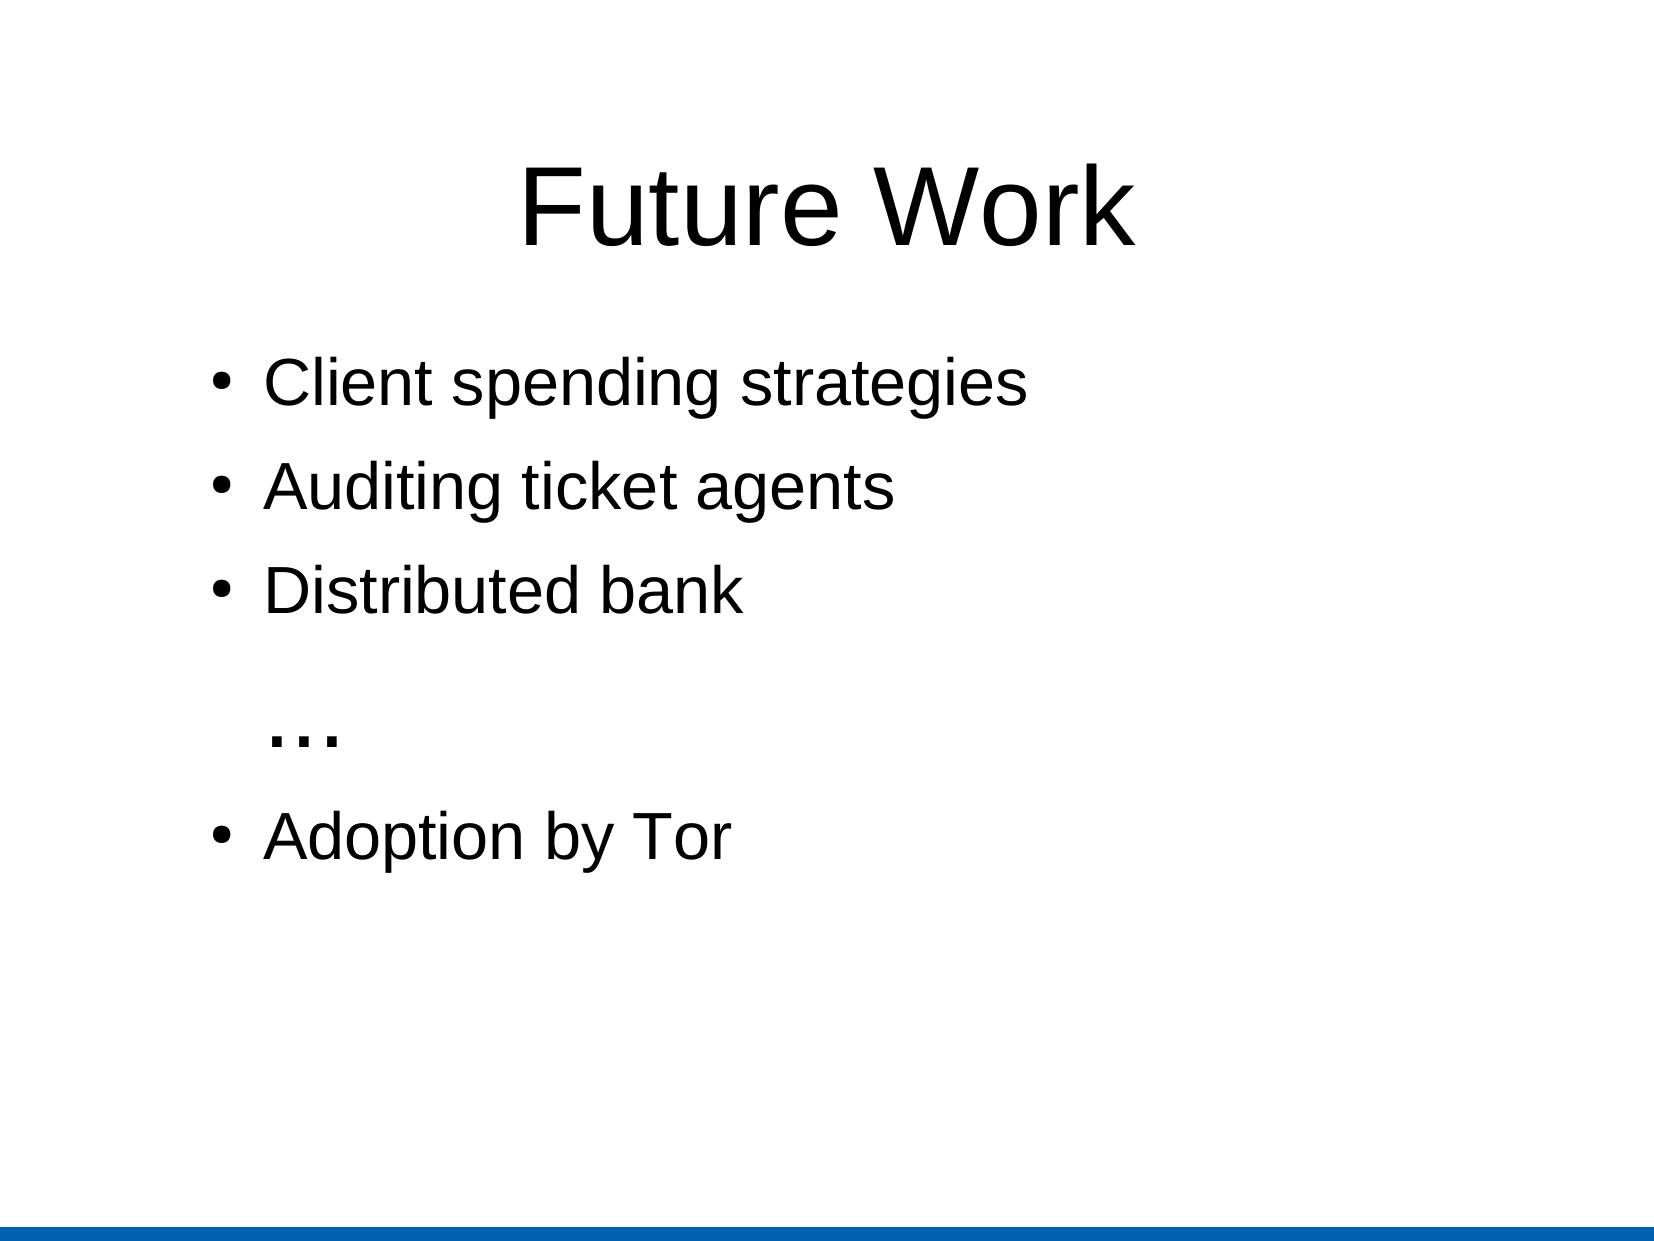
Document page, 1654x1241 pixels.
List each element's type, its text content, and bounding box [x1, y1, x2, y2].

title Future Work [121, 102, 1533, 311]
list Client spending strategies Auditing ticket agents Distributed bank ... Adoption by Tor [121, 344, 1533, 1149]
